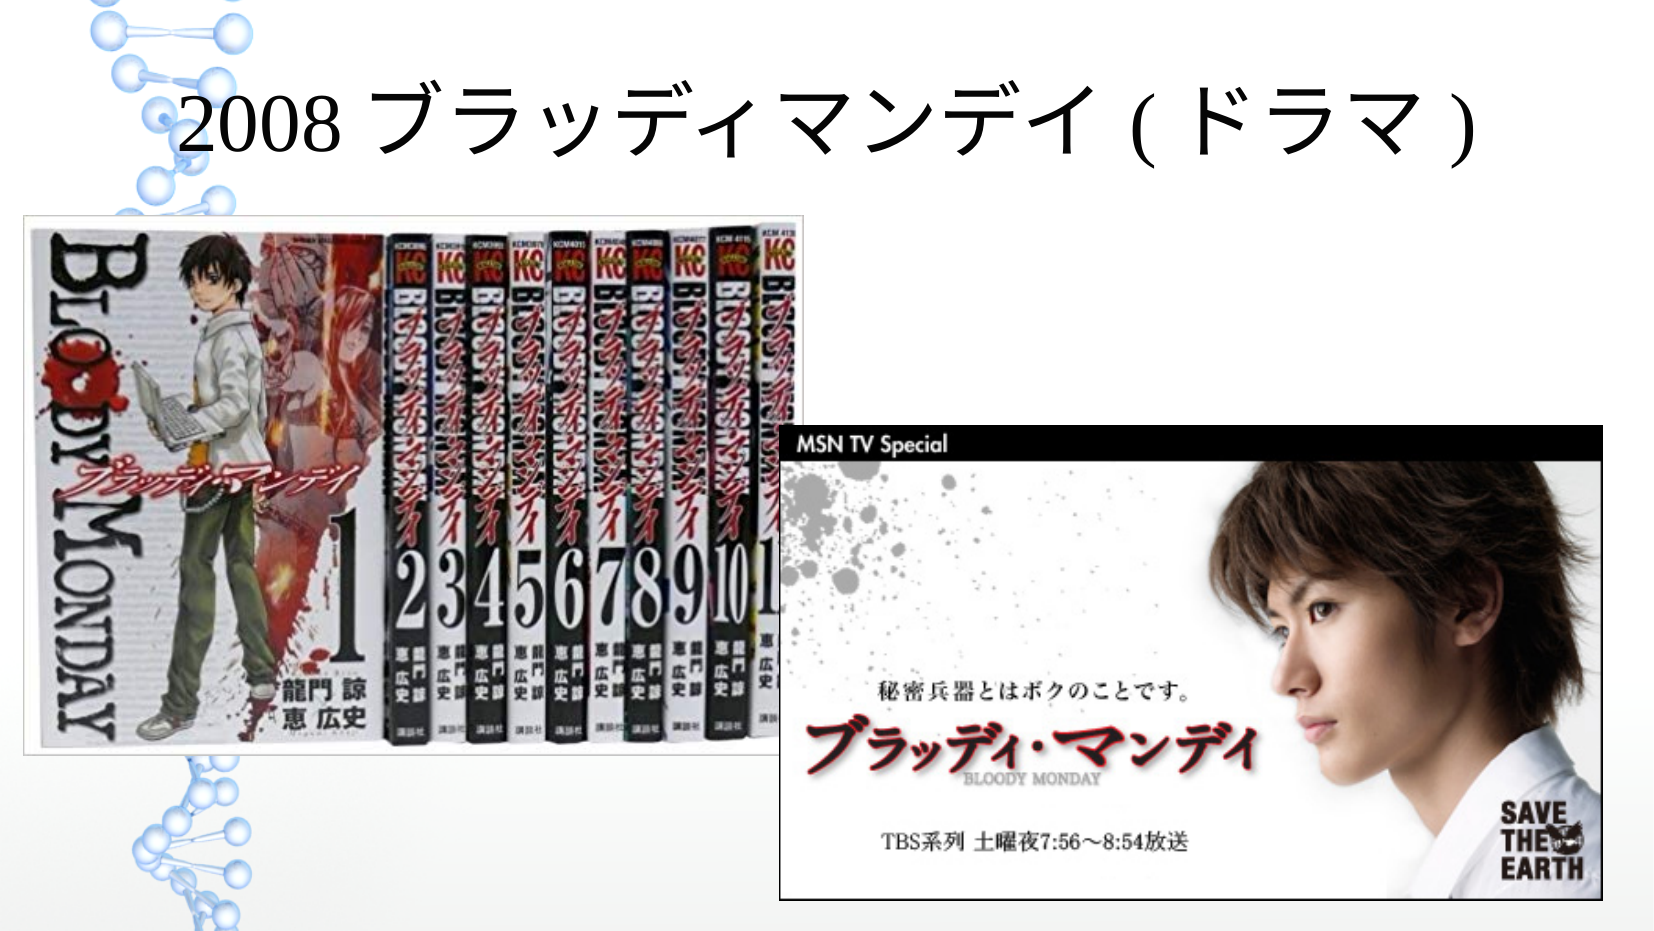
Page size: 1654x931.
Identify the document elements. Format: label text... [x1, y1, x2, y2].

title 2008ブラッディマンデイ(ドラマ) [82, 37, 1571, 193]
picture [0, 0, 1654, 931]
